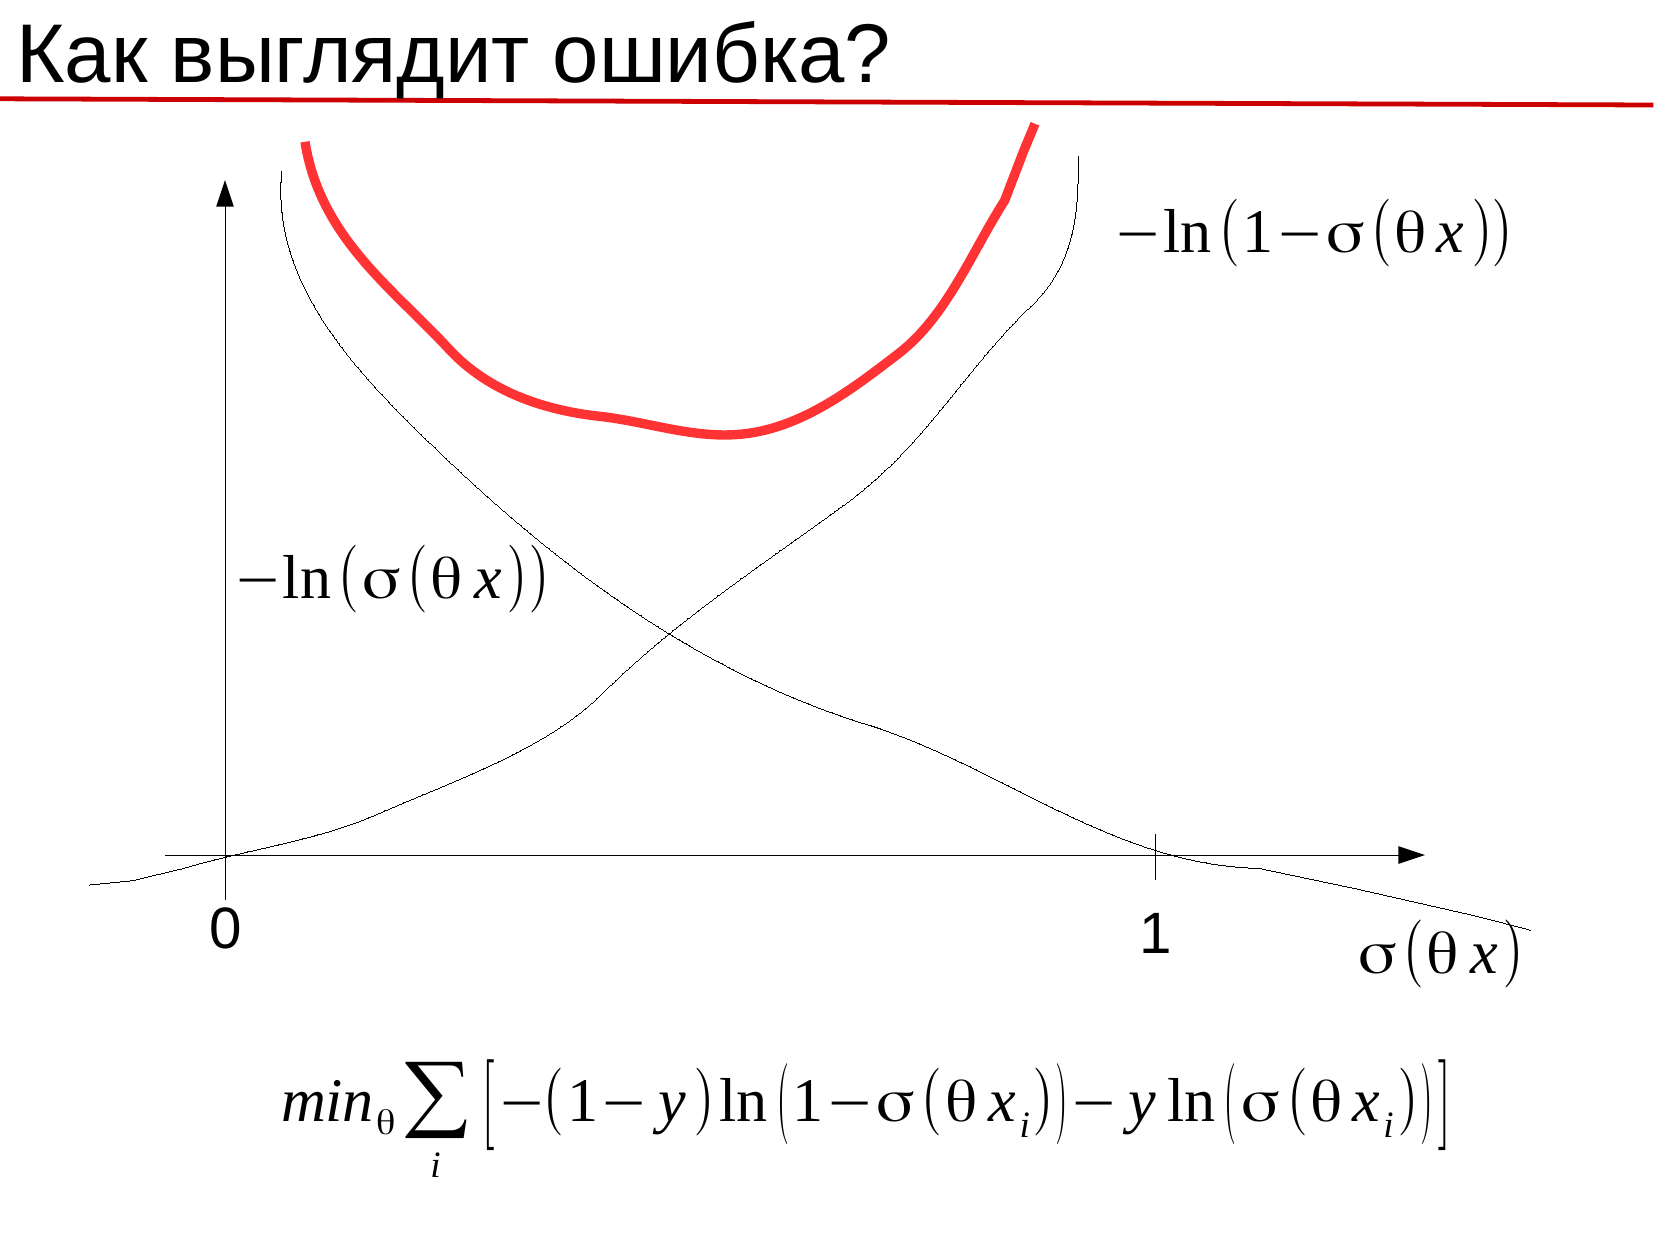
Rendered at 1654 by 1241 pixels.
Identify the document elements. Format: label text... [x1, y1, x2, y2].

chart [1107, 195, 1519, 270]
chart [226, 540, 556, 616]
chart [1352, 915, 1531, 991]
chart [274, 1056, 1456, 1186]
text_box 1 [1125, 892, 1231, 973]
text_box Как выглядит ошибка? [1, 0, 1231, 108]
text_box 0 [195, 888, 301, 969]
